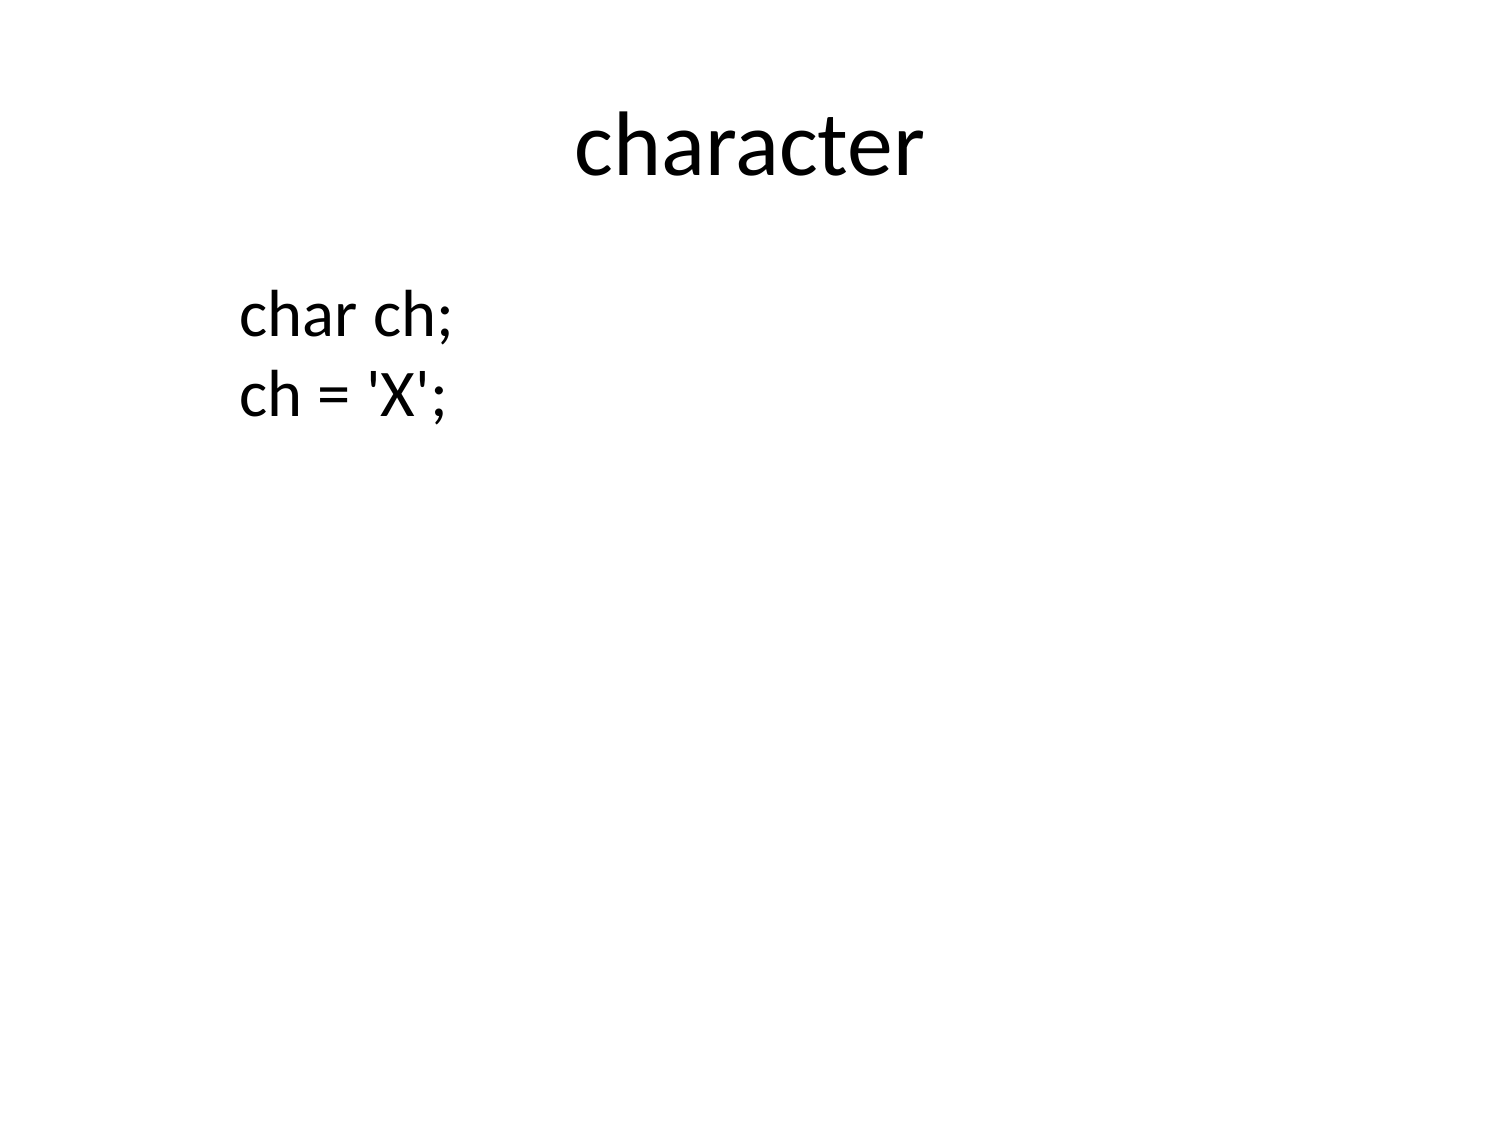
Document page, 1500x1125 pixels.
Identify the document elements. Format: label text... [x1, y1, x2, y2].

list char ch; ch = 'X'; [75, 262, 1425, 1005]
title character [75, 45, 1425, 233]
